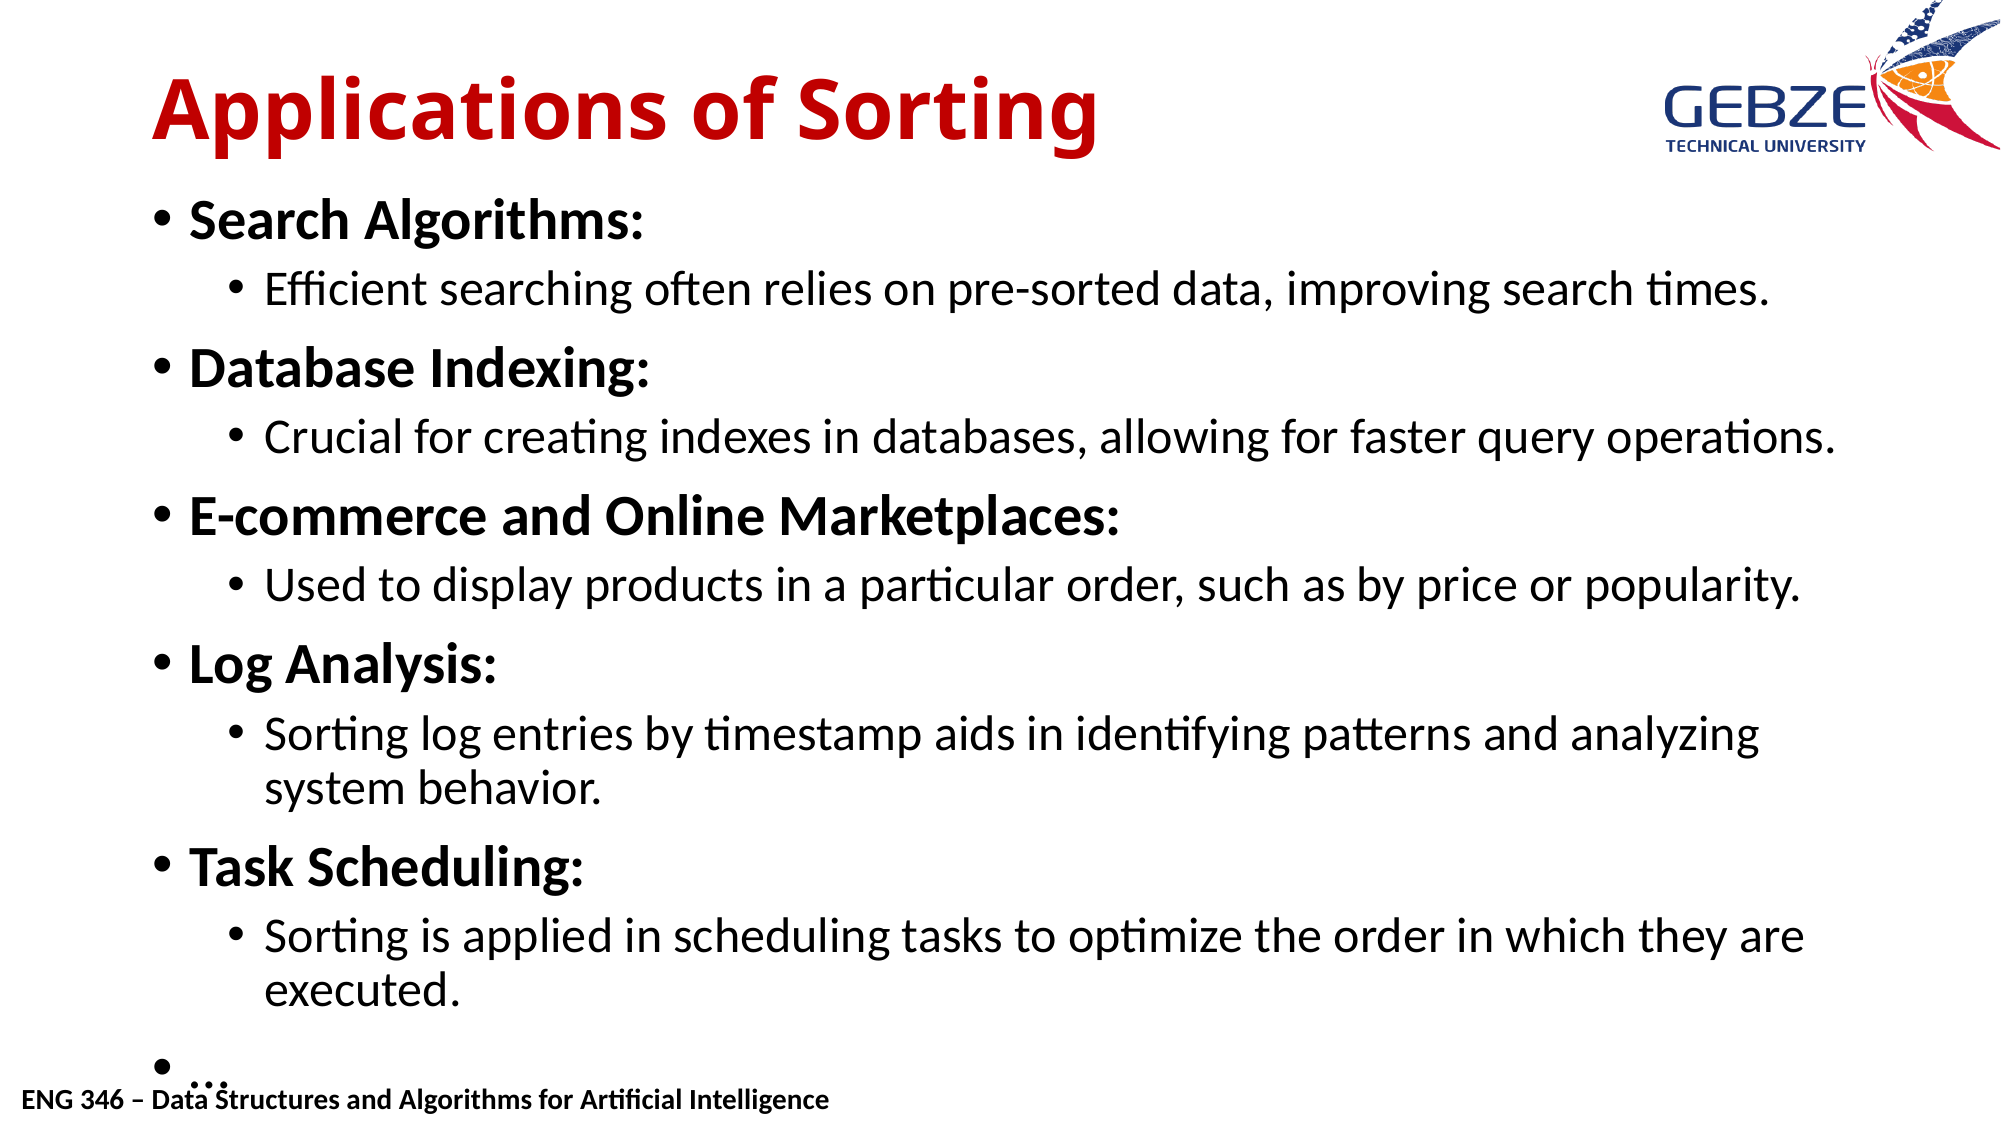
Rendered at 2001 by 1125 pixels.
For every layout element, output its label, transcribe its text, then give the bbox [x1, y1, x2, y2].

title Applications of Sorting [137, 59, 1863, 166]
list Search Algorithms: Efficient searching often relies on pre-sorted data, improving search times. Database Indexing: Crucial for creating indexes in databases, allowing for faster query operations. E-commerce and Online Marketplaces: Used to display products in a particular order, such as by price or popularity. Log Analysis: Sorting log entries by timestamp aids in identifying patterns and analyzing system behavior. Task Scheduling: Sorting is applied in scheduling tasks to optimize the order in which they are executed. … [137, 181, 1863, 1014]
picture [1665, 0, 2001, 152]
